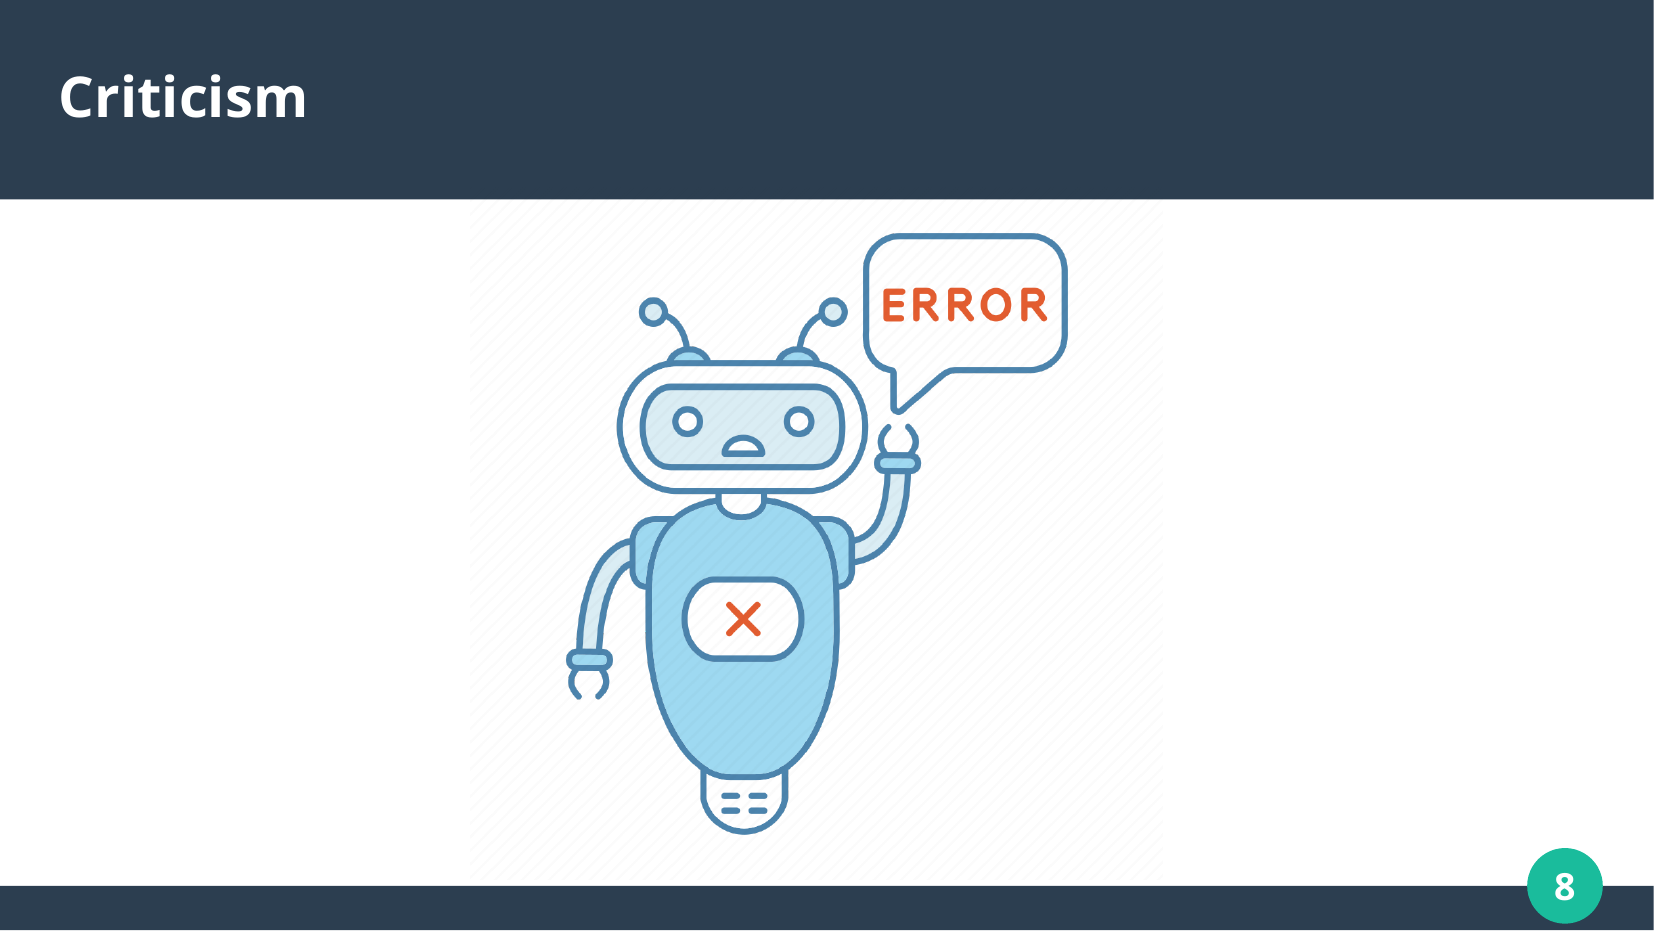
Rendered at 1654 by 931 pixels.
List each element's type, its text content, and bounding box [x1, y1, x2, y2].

title Criticism [59, 37, 1595, 155]
picture [470, 187, 1163, 880]
